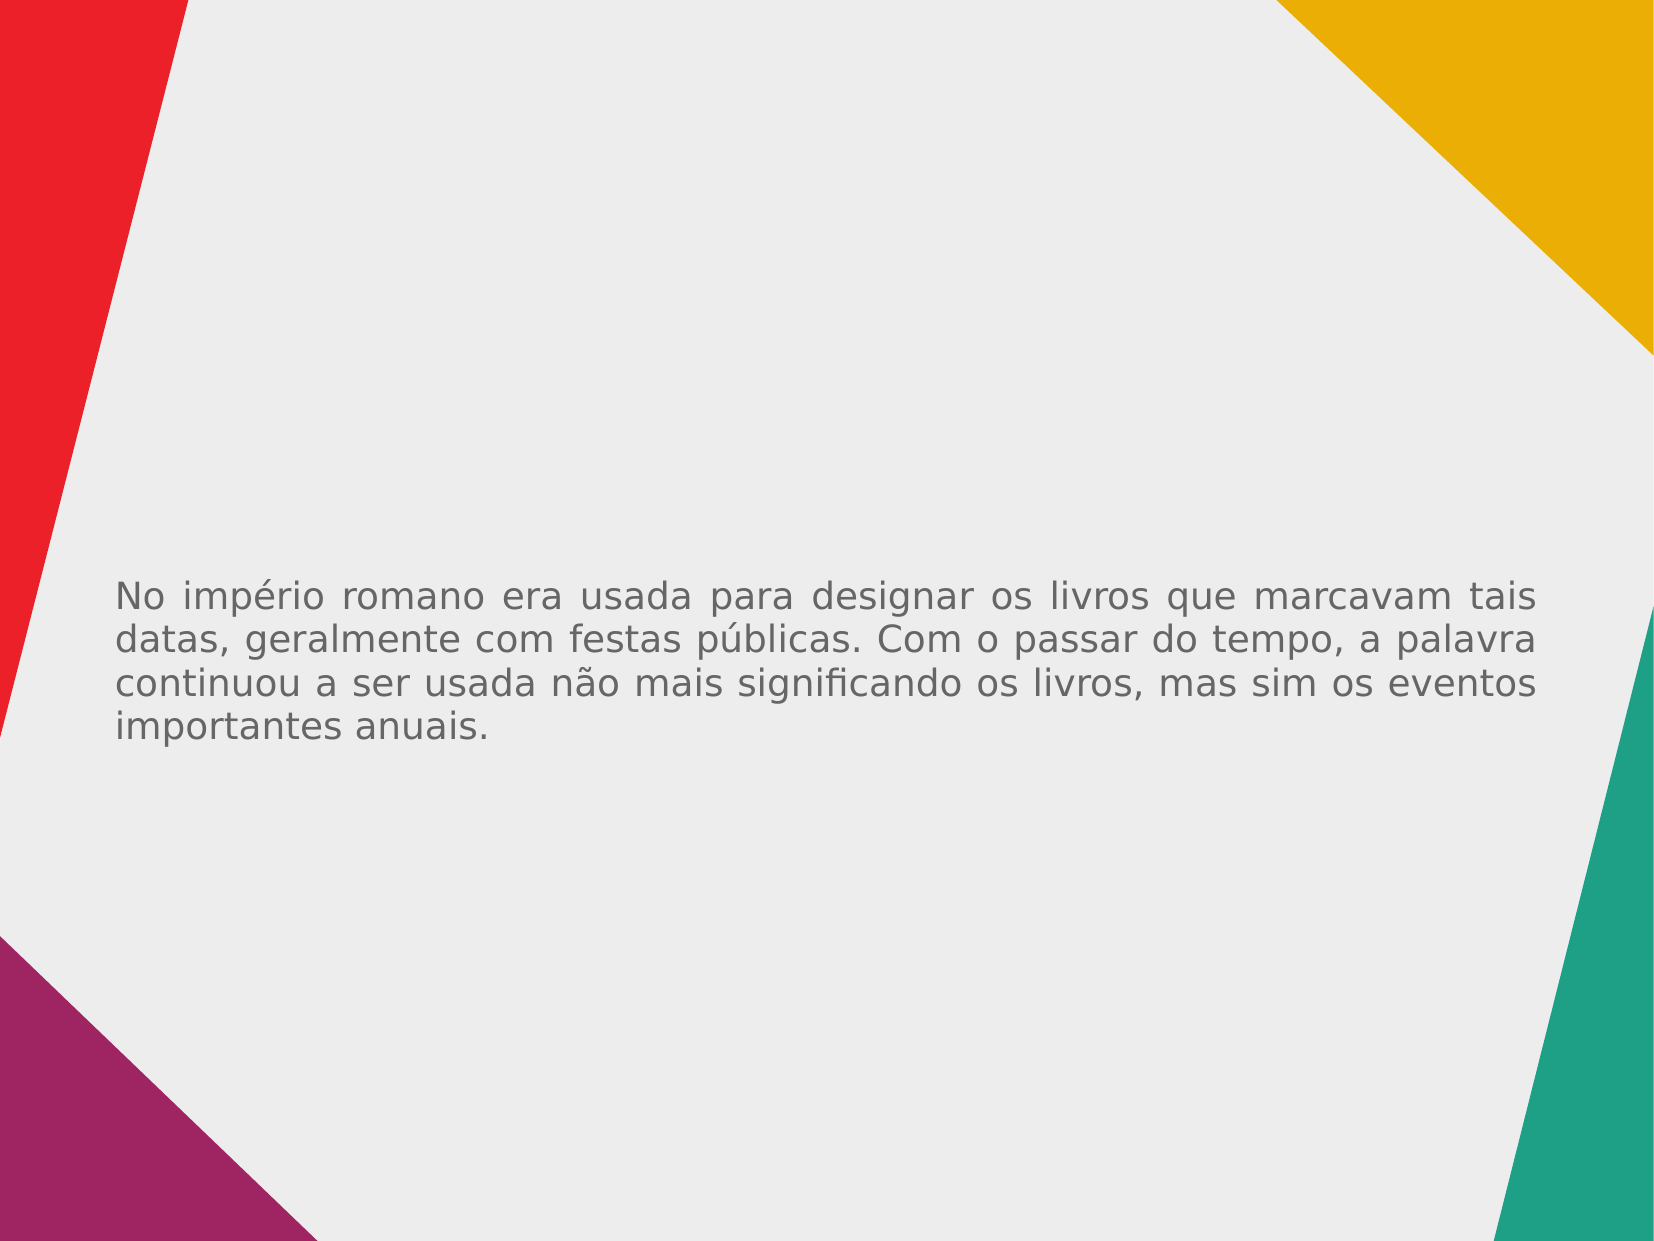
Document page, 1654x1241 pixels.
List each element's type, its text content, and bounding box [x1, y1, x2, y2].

text_box No império romano era usada para designar os livros que marcavam tais datas, geralmente com festas públicas. Com o passar do tempo, a palavra continuou a ser usada não mais significando os livros, mas sim os eventos importantes anuais. [114, 296, 1539, 1027]
